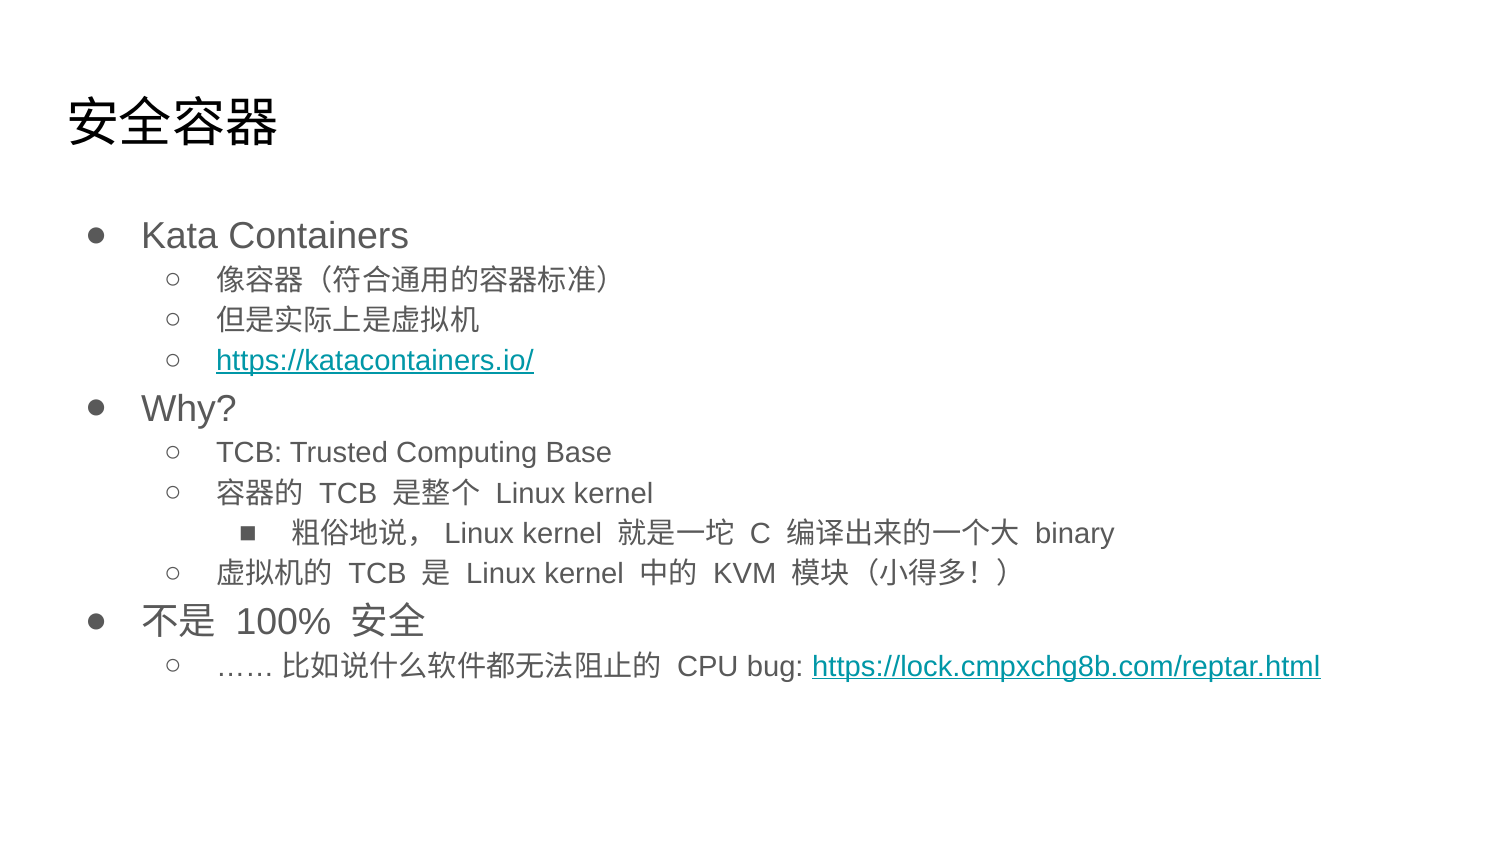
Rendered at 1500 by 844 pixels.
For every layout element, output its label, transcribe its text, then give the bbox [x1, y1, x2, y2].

list Kata Containers 像容器（符合通用的容器标准） 但是实际上是虚拟机 https://katacontainers.io/ Why? TCB: Trusted Computing Base 容器的 TCB 是整个 Linux kernel 粗俗地说，Linux kernel 就是一坨 C 编译出来的一个大 binary 虚拟机的 TCB 是 Linux kernel 中的 KVM 模块（小得多！） 不是 100% 安全 ……比如说什么软件都无法阻止的 CPU bug: https://lock.cmpxchg8b.com/reptar.html [51, 189, 1449, 750]
title 安全容器 [51, 72, 1449, 167]
